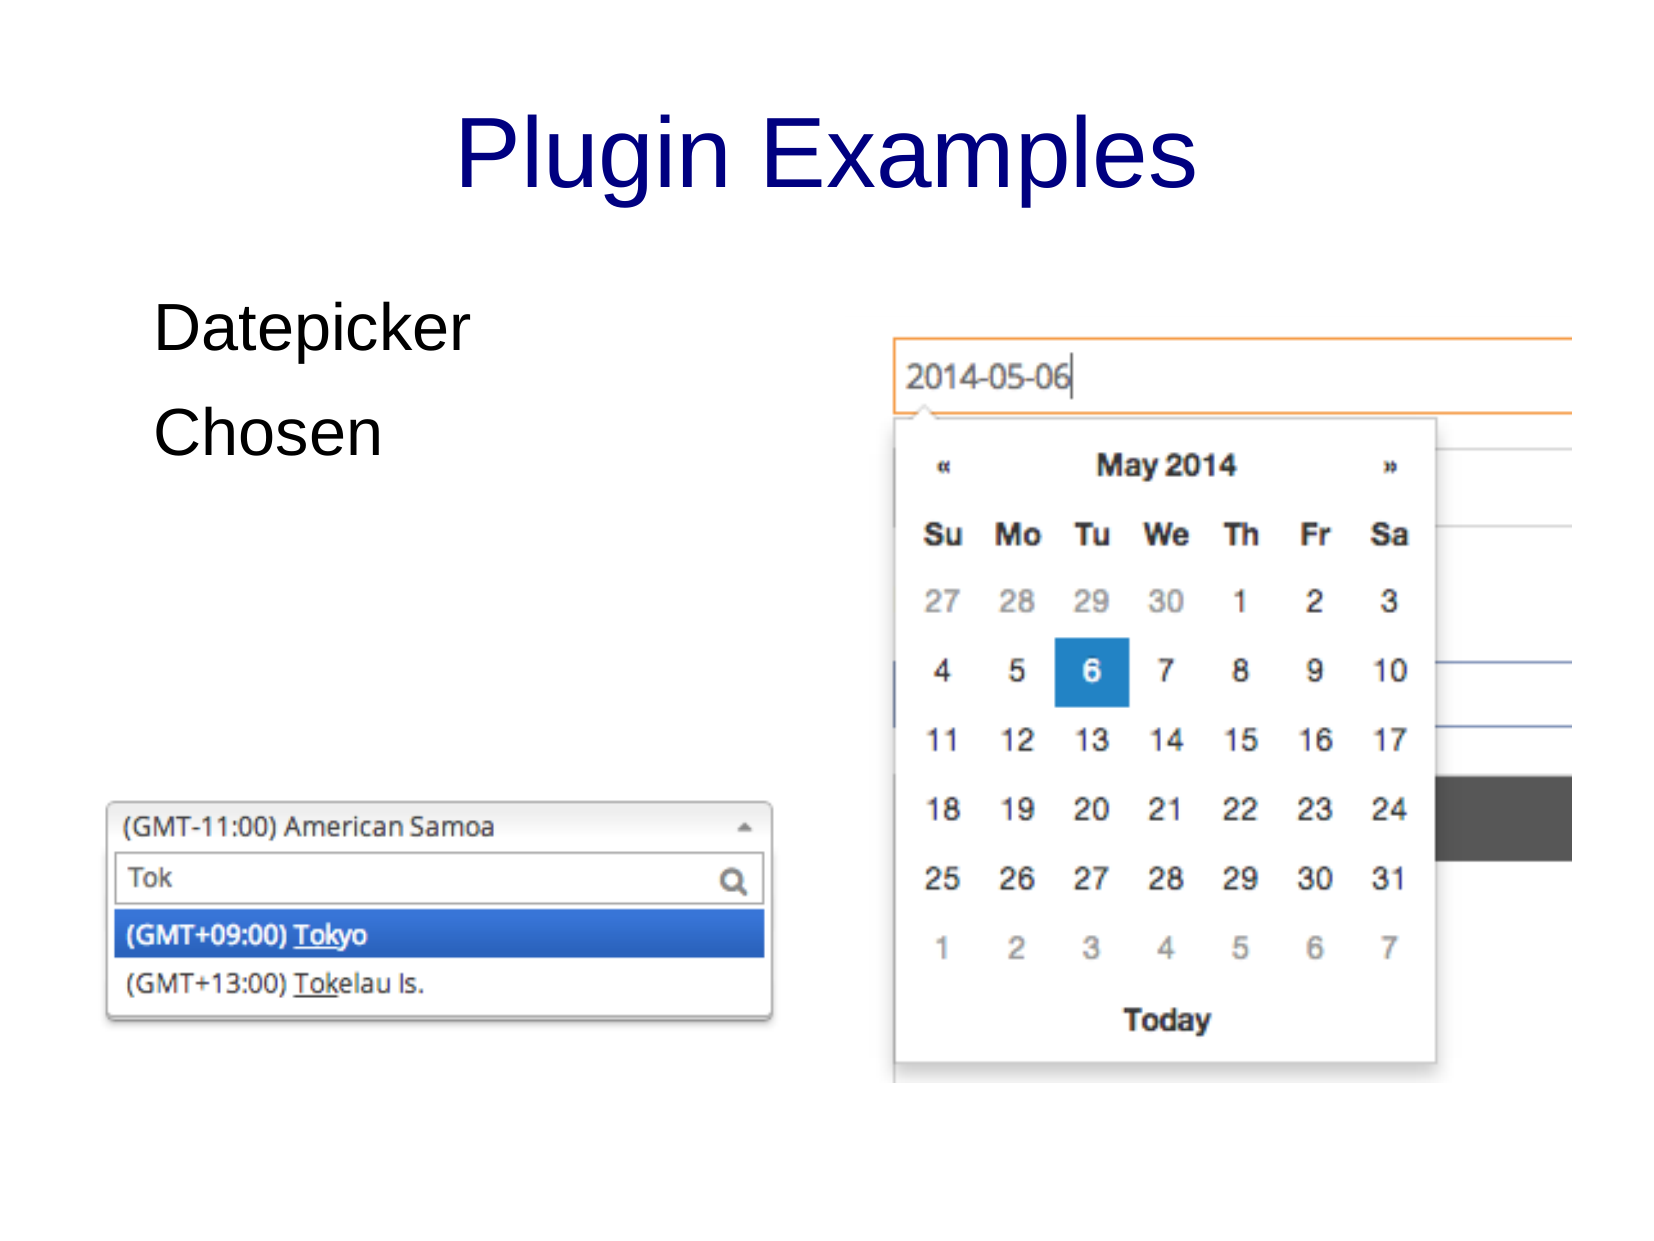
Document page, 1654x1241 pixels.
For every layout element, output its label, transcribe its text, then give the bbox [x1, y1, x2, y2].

list Datepicker Chosen [82, 290, 809, 681]
picture [82, 775, 809, 1051]
picture [845, 315, 1572, 1084]
title Plugin Examples [82, 49, 1571, 257]
